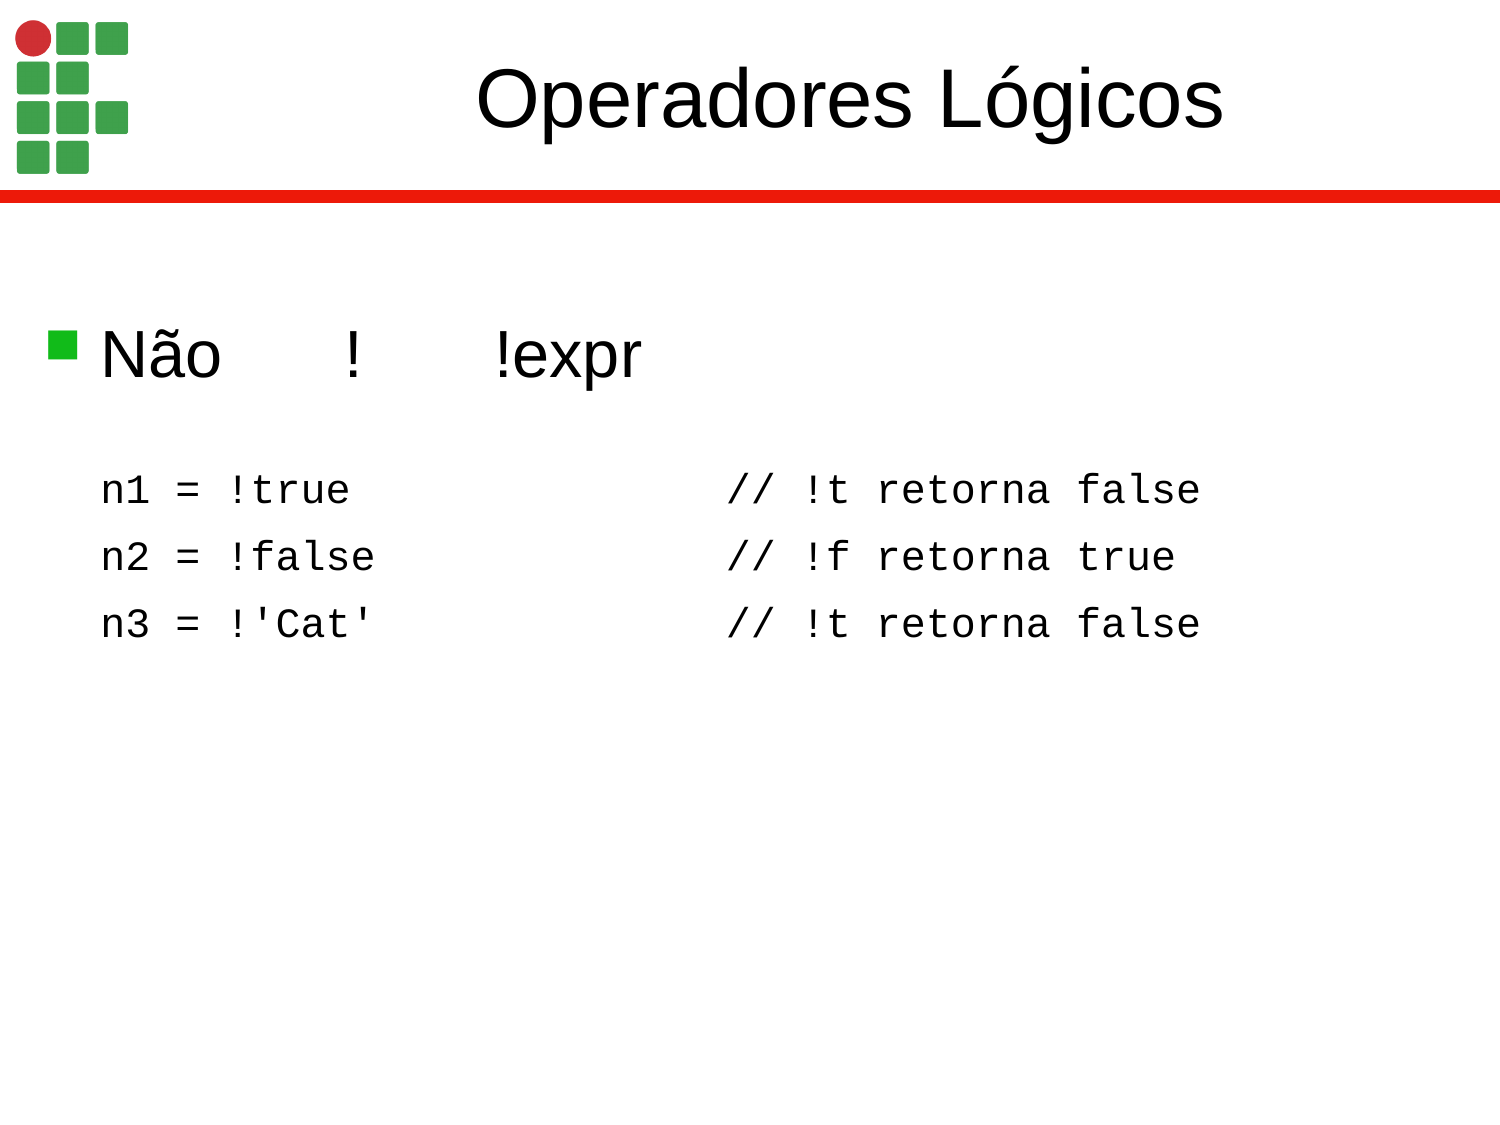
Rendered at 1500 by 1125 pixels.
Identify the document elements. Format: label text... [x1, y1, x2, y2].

picture [14, 16, 130, 178]
title Operadores Lógicos [230, 0, 1471, 202]
list Não ! !expr n1 = !true // !t retorna false n2 = !false // !f retorna true n3 = !'Cat' // !t retorna false [29, 207, 1471, 1087]
